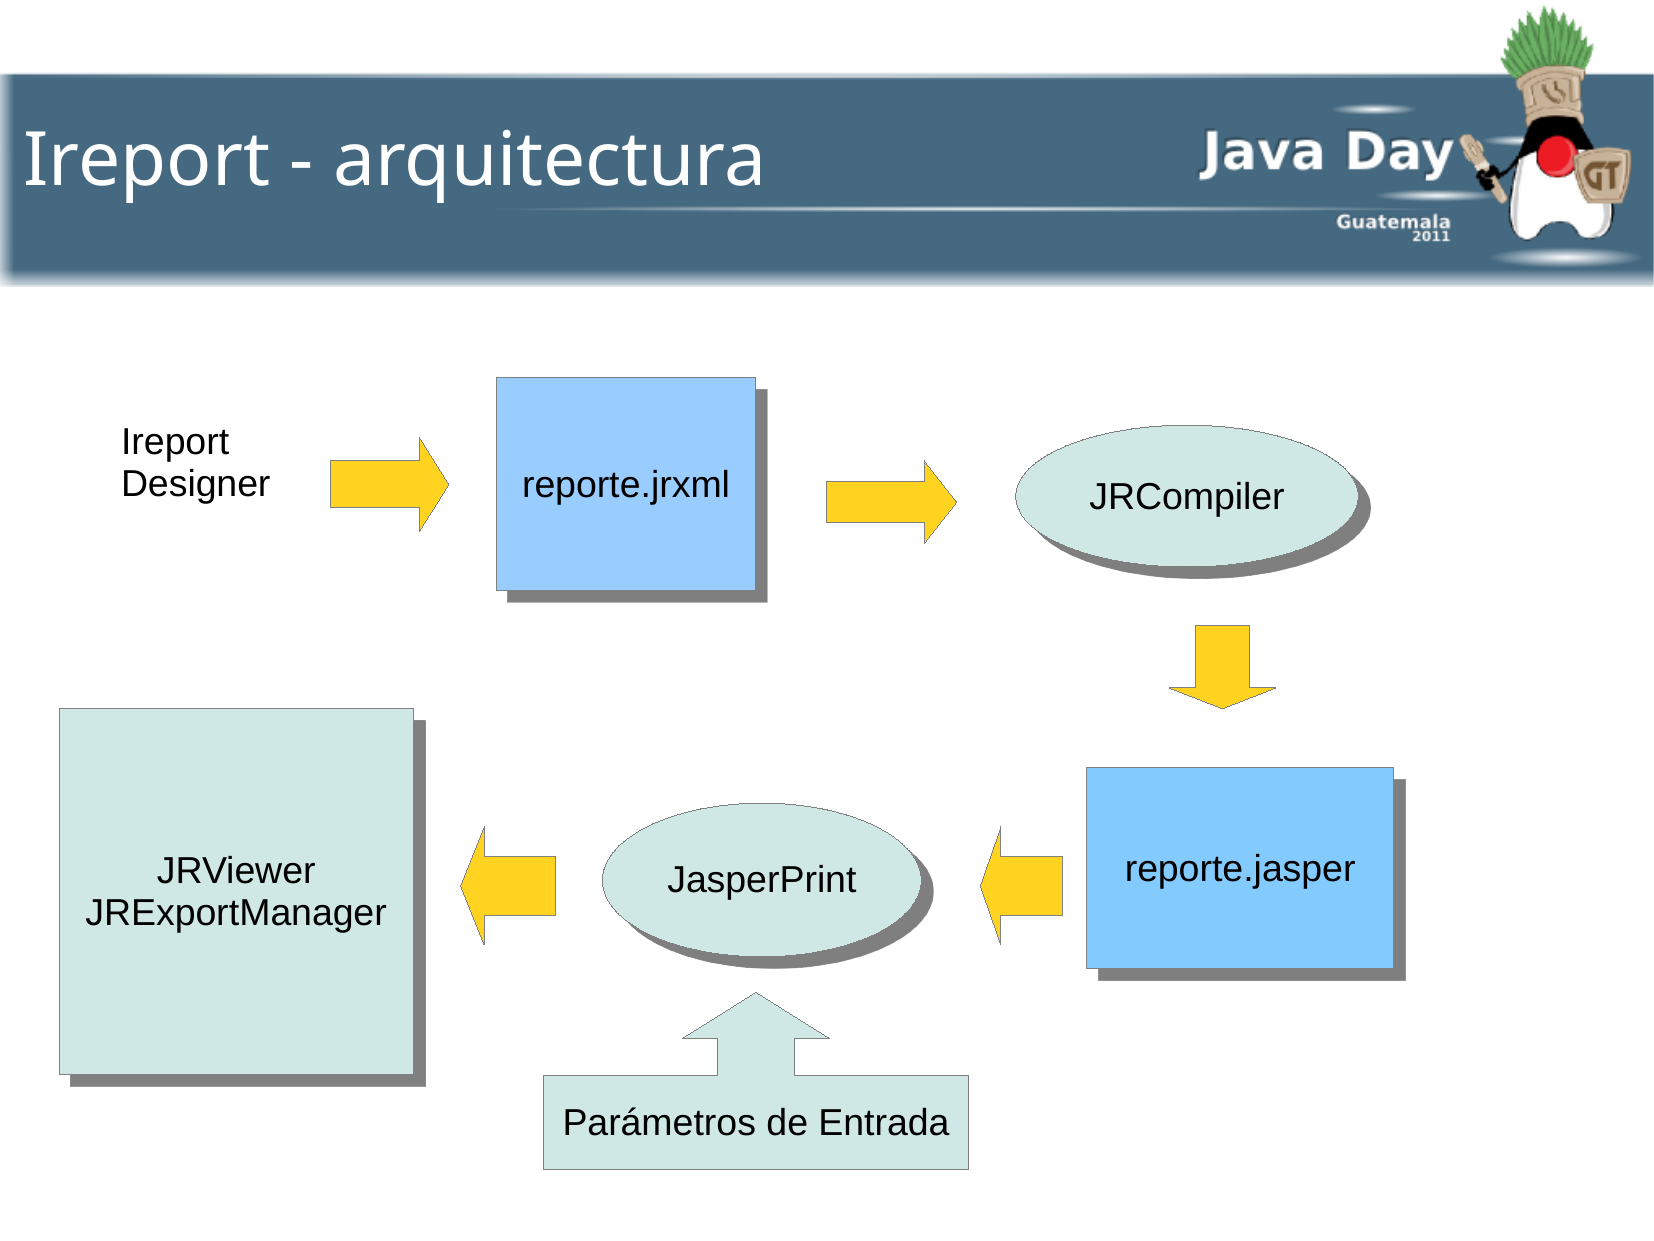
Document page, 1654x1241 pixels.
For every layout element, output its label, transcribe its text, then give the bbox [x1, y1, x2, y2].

text_box JasperPrint [602, 803, 922, 957]
text_box [980, 826, 1063, 945]
text_box [460, 826, 556, 945]
text_box [330, 437, 449, 532]
title Ireport - arquitectura [23, 60, 1512, 253]
text_box [826, 460, 957, 544]
text_box JRViewer JRExportManager [59, 708, 414, 1075]
text_box [1169, 625, 1276, 709]
text_box Parámetros de Entrada [543, 992, 969, 1170]
text_box reporte.jrxml [496, 377, 756, 591]
text_box JRCompiler [1015, 425, 1359, 567]
text_box Ireport Designer [106, 413, 331, 513]
picture [0, 3, 1654, 287]
text_box reporte.jasper [1086, 767, 1394, 969]
